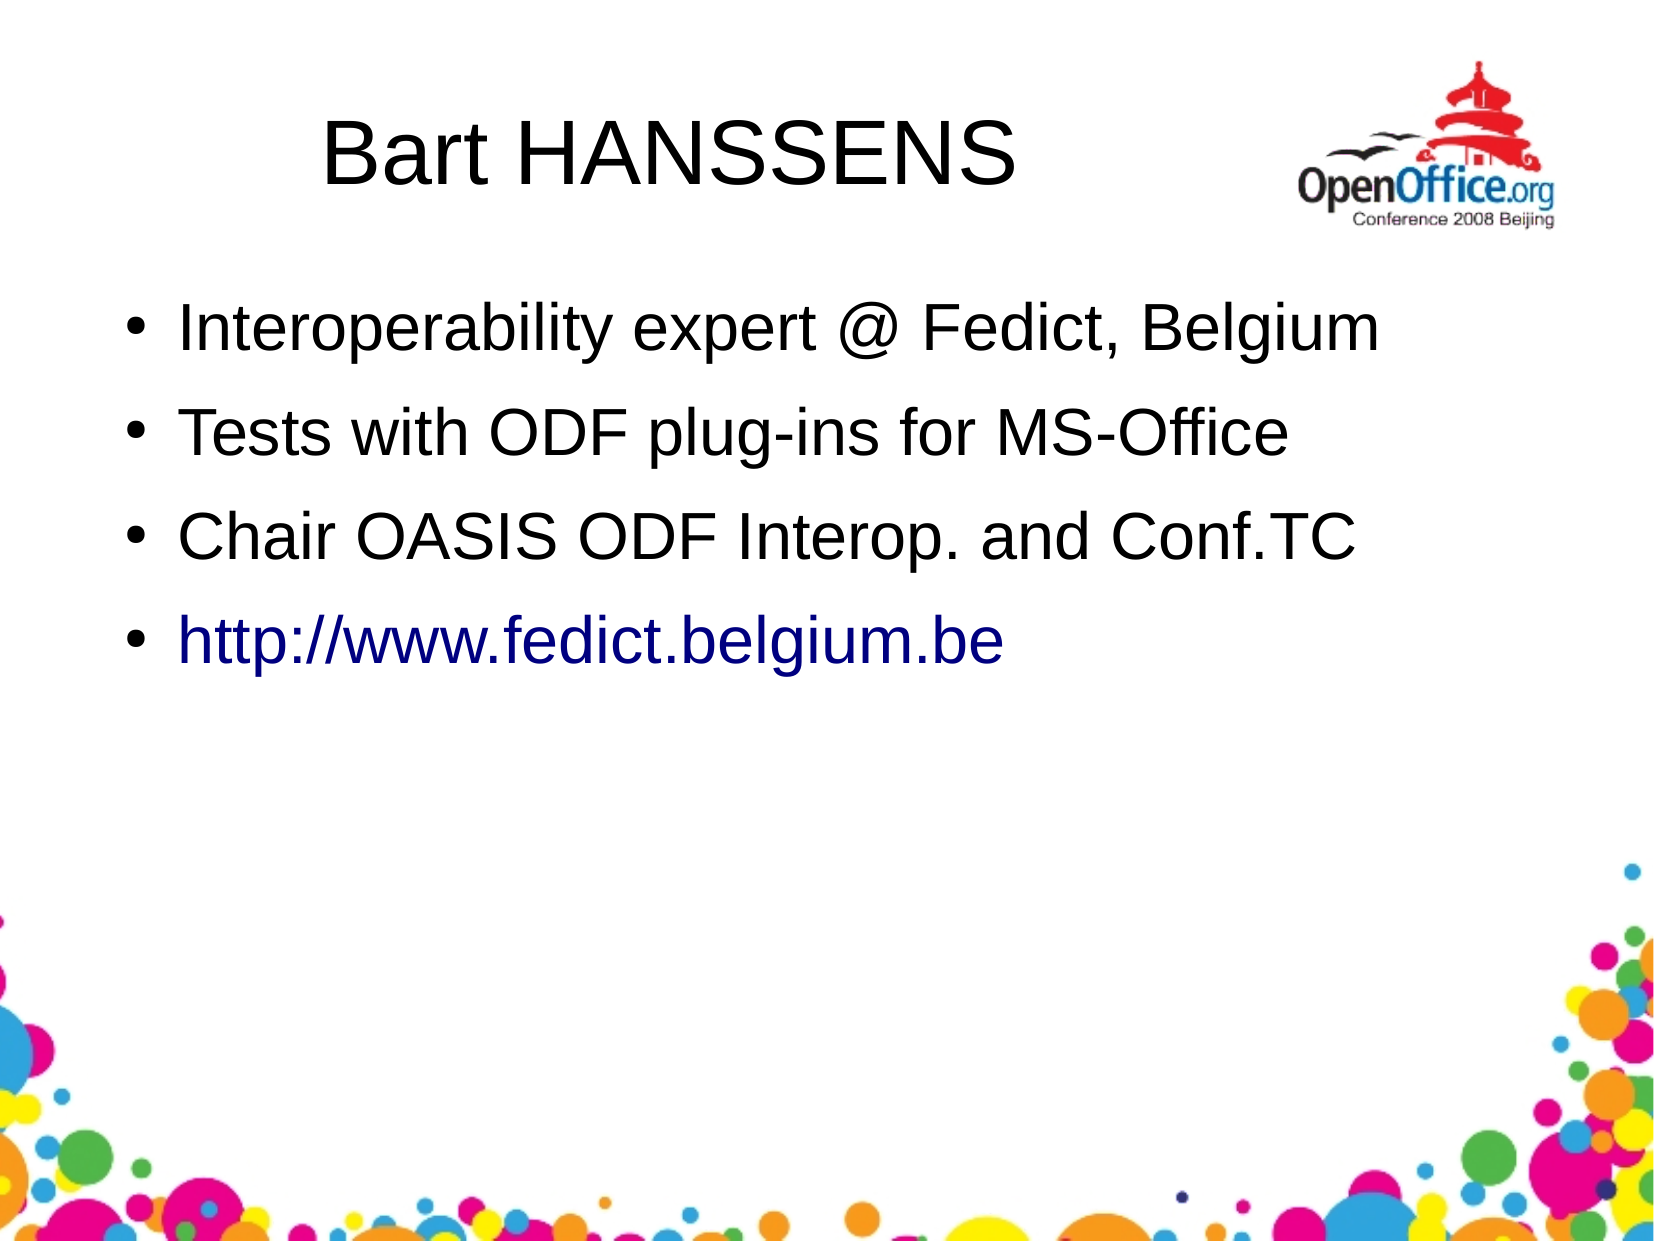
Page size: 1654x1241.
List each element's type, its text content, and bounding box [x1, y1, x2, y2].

list Interoperability expert @ Fedict, Belgium Tests with ODF plug-ins for MS-Office Chair OASIS ODF Interop. and Conf.TC http://www.fedict.belgium.be [88, 290, 1577, 1109]
picture [1285, 51, 1569, 250]
title Bart HANSSENS [82, 49, 1258, 257]
picture [0, 810, 1654, 1241]
